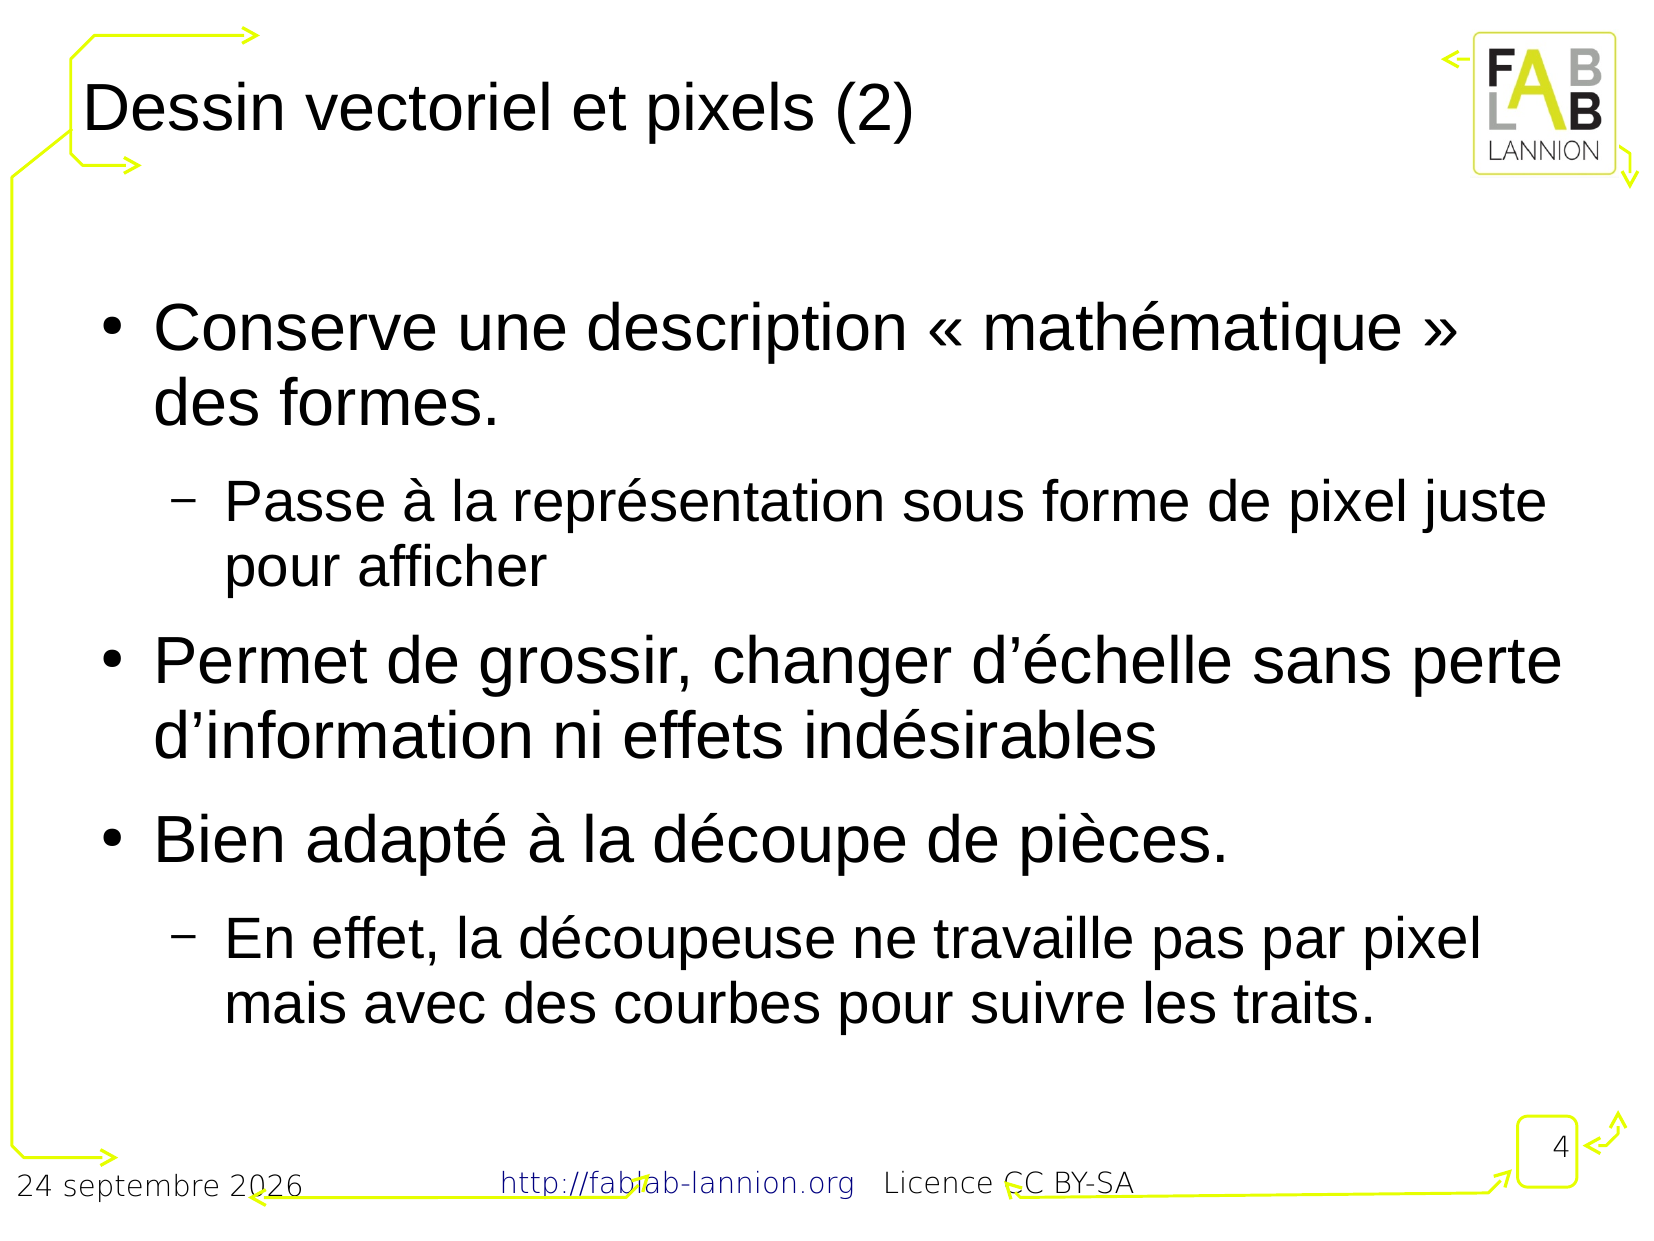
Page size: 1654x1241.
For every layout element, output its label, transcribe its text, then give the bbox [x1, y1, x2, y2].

picture [1470, 29, 1619, 178]
list Conserve une description « mathématique » des formes. Passe à la représentation sous forme de pixel juste pour afficher Permet de grossir, changer d’échelle sans perte d’information ni effets indésirables Bien adapté à la découpe de pièces. En effet, la découpeuse ne travaille pas par pixel mais avec des courbes pour suivre les traits. [82, 290, 1571, 1087]
title Dessin vectoriel et pixels (2) [82, 49, 1441, 166]
